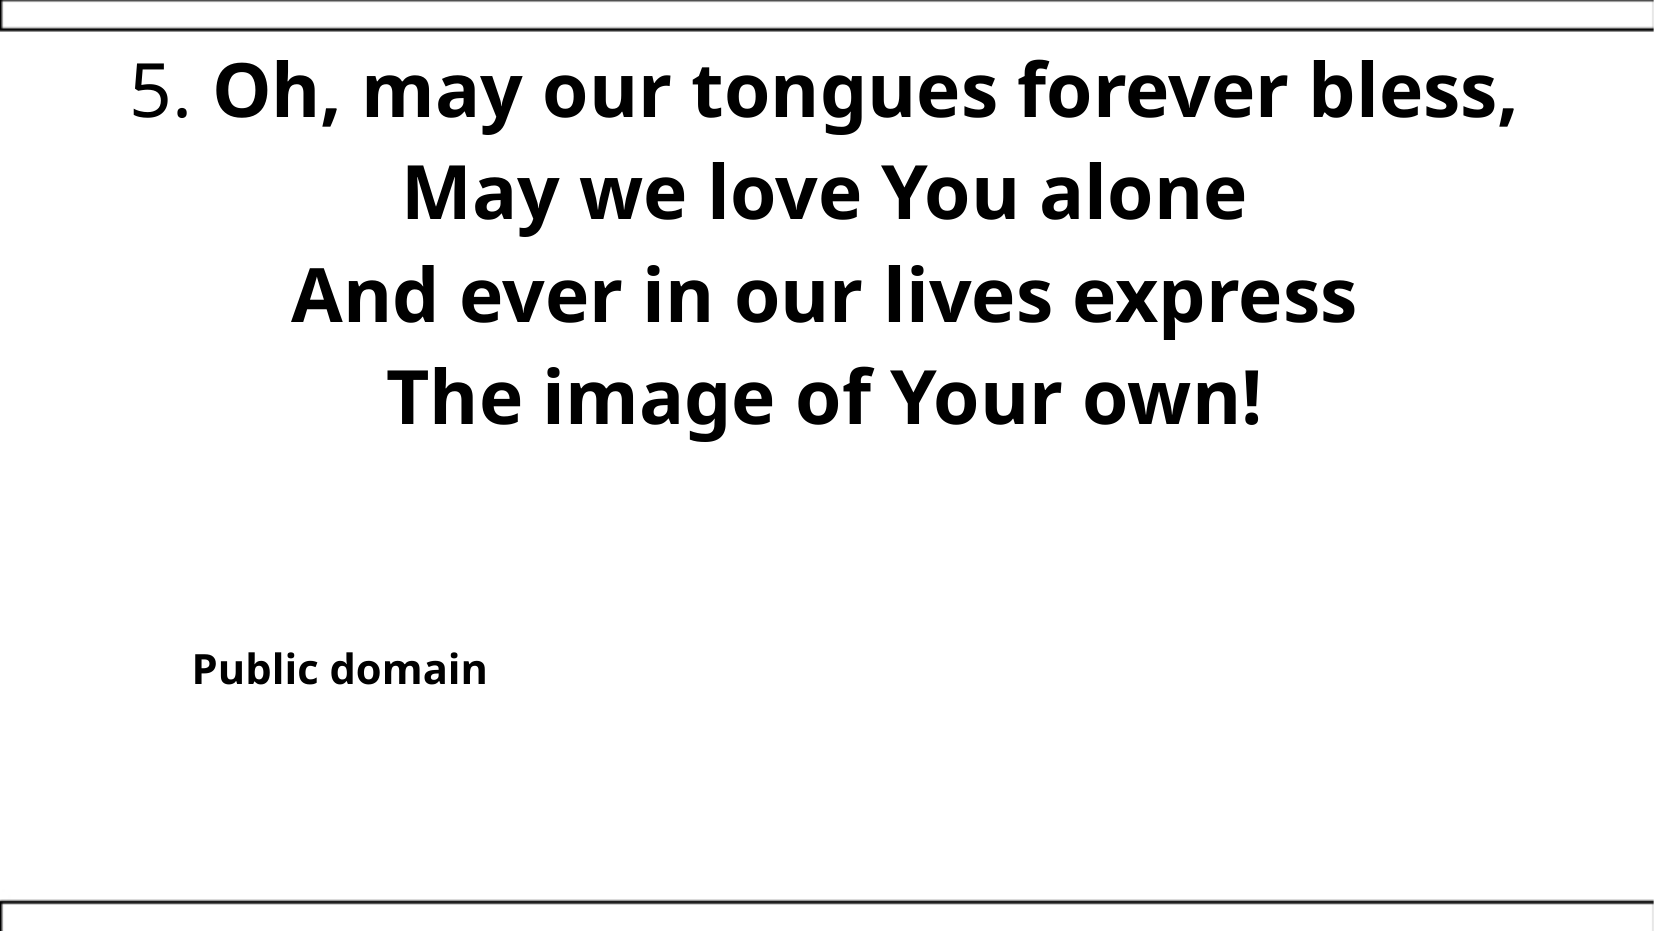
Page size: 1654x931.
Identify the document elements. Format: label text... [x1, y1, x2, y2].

text_box 5. Oh, may our tongues forever bless, May we love You alone And ever in our lives express The image of Your own! Public domain [105, 30, 1546, 763]
picture [0, 0, 1654, 931]
